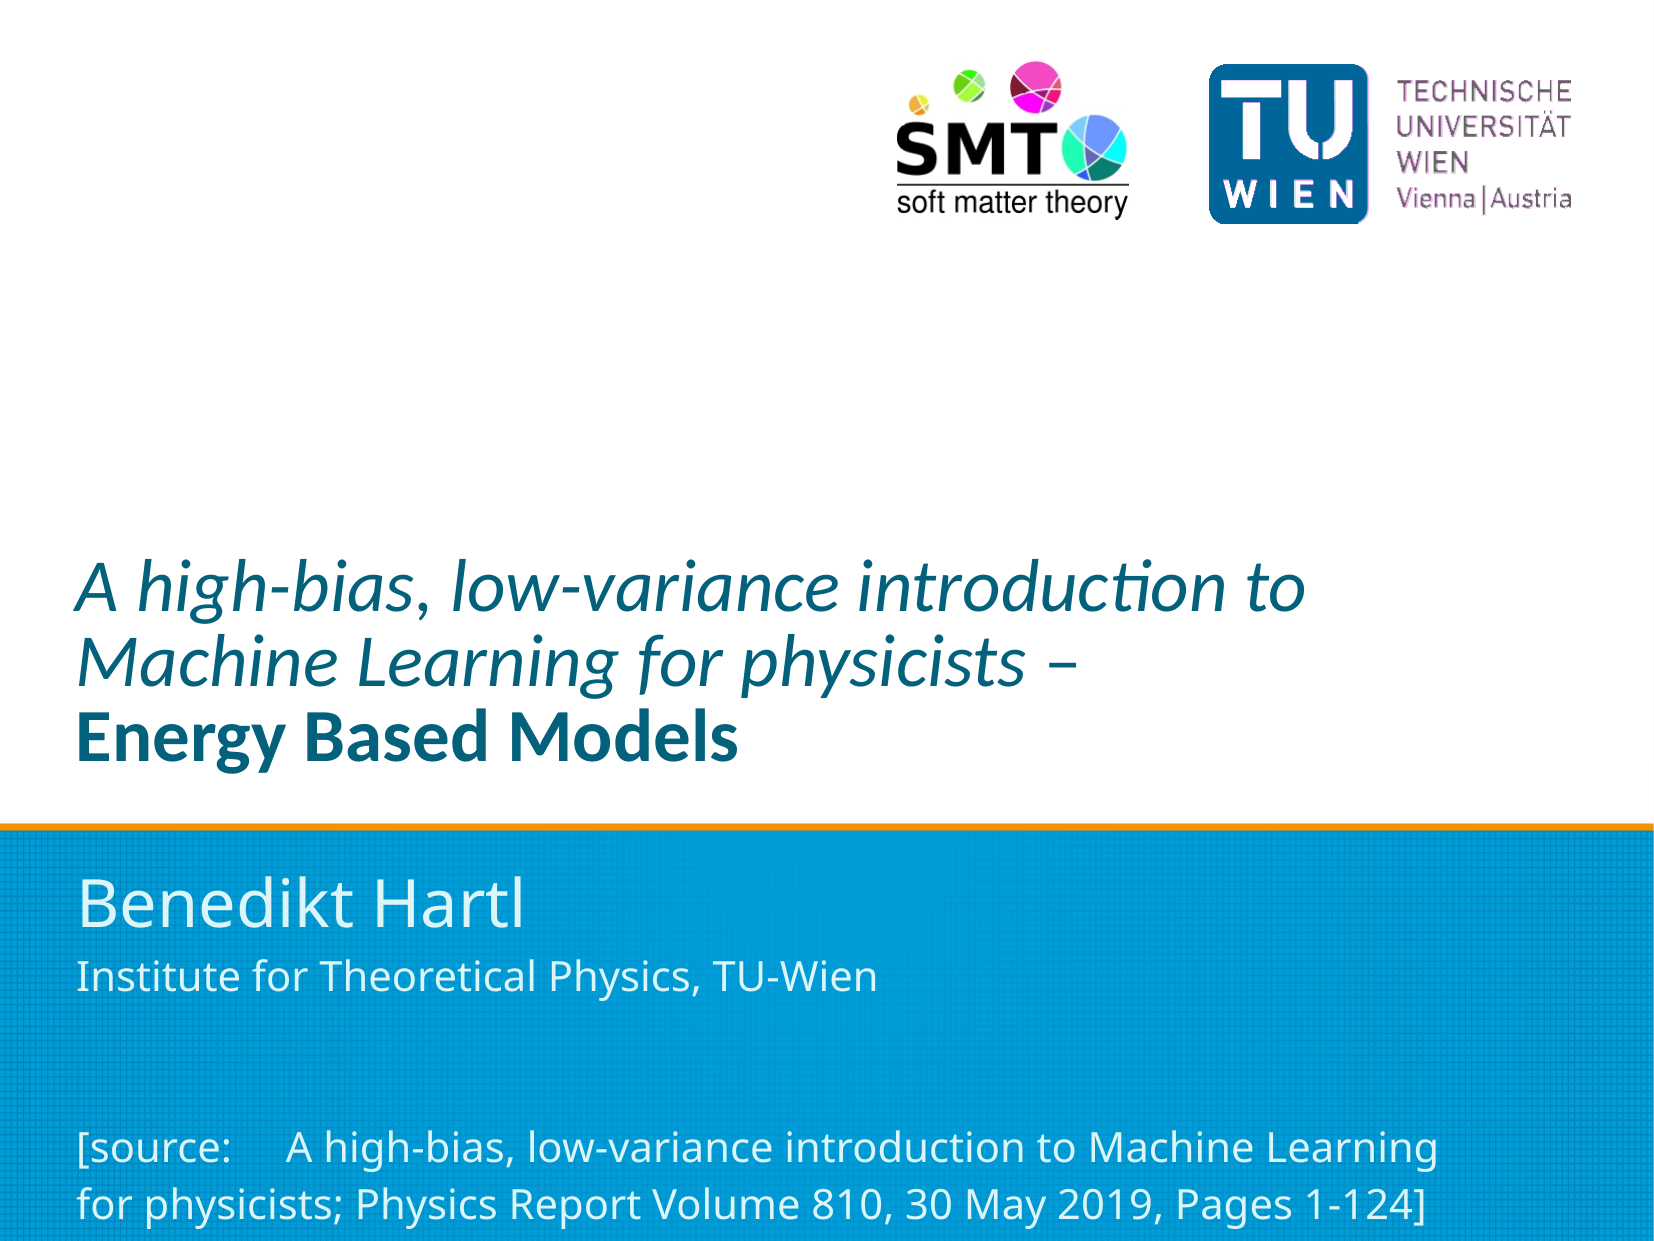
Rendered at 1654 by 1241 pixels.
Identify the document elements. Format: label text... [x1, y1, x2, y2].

picture [1271, 180, 1276, 207]
picture [1224, 180, 1257, 207]
title A high-bias, low-variance introduction to Machine Learning for physicists – Energy Based Models [75, 49, 1564, 781]
picture [1209, 214, 1219, 224]
subtitle Benedikt Hartl Institute for Theoretical Physics, TU-Wien [source: A high-bias, low-variance introduction to Machine Learning for physicists; Physics Report Volume 810, 30 May 2019, Pages 1-124] [76, 855, 1564, 1241]
picture [1243, 103, 1260, 159]
picture [1289, 81, 1318, 159]
picture [1294, 180, 1313, 207]
picture [1209, 64, 1222, 75]
picture [1323, 81, 1352, 159]
picture [0, 824, 1654, 830]
picture [1330, 180, 1352, 207]
picture [1357, 64, 1571, 224]
picture [1222, 81, 1281, 97]
picture [897, 60, 1129, 220]
